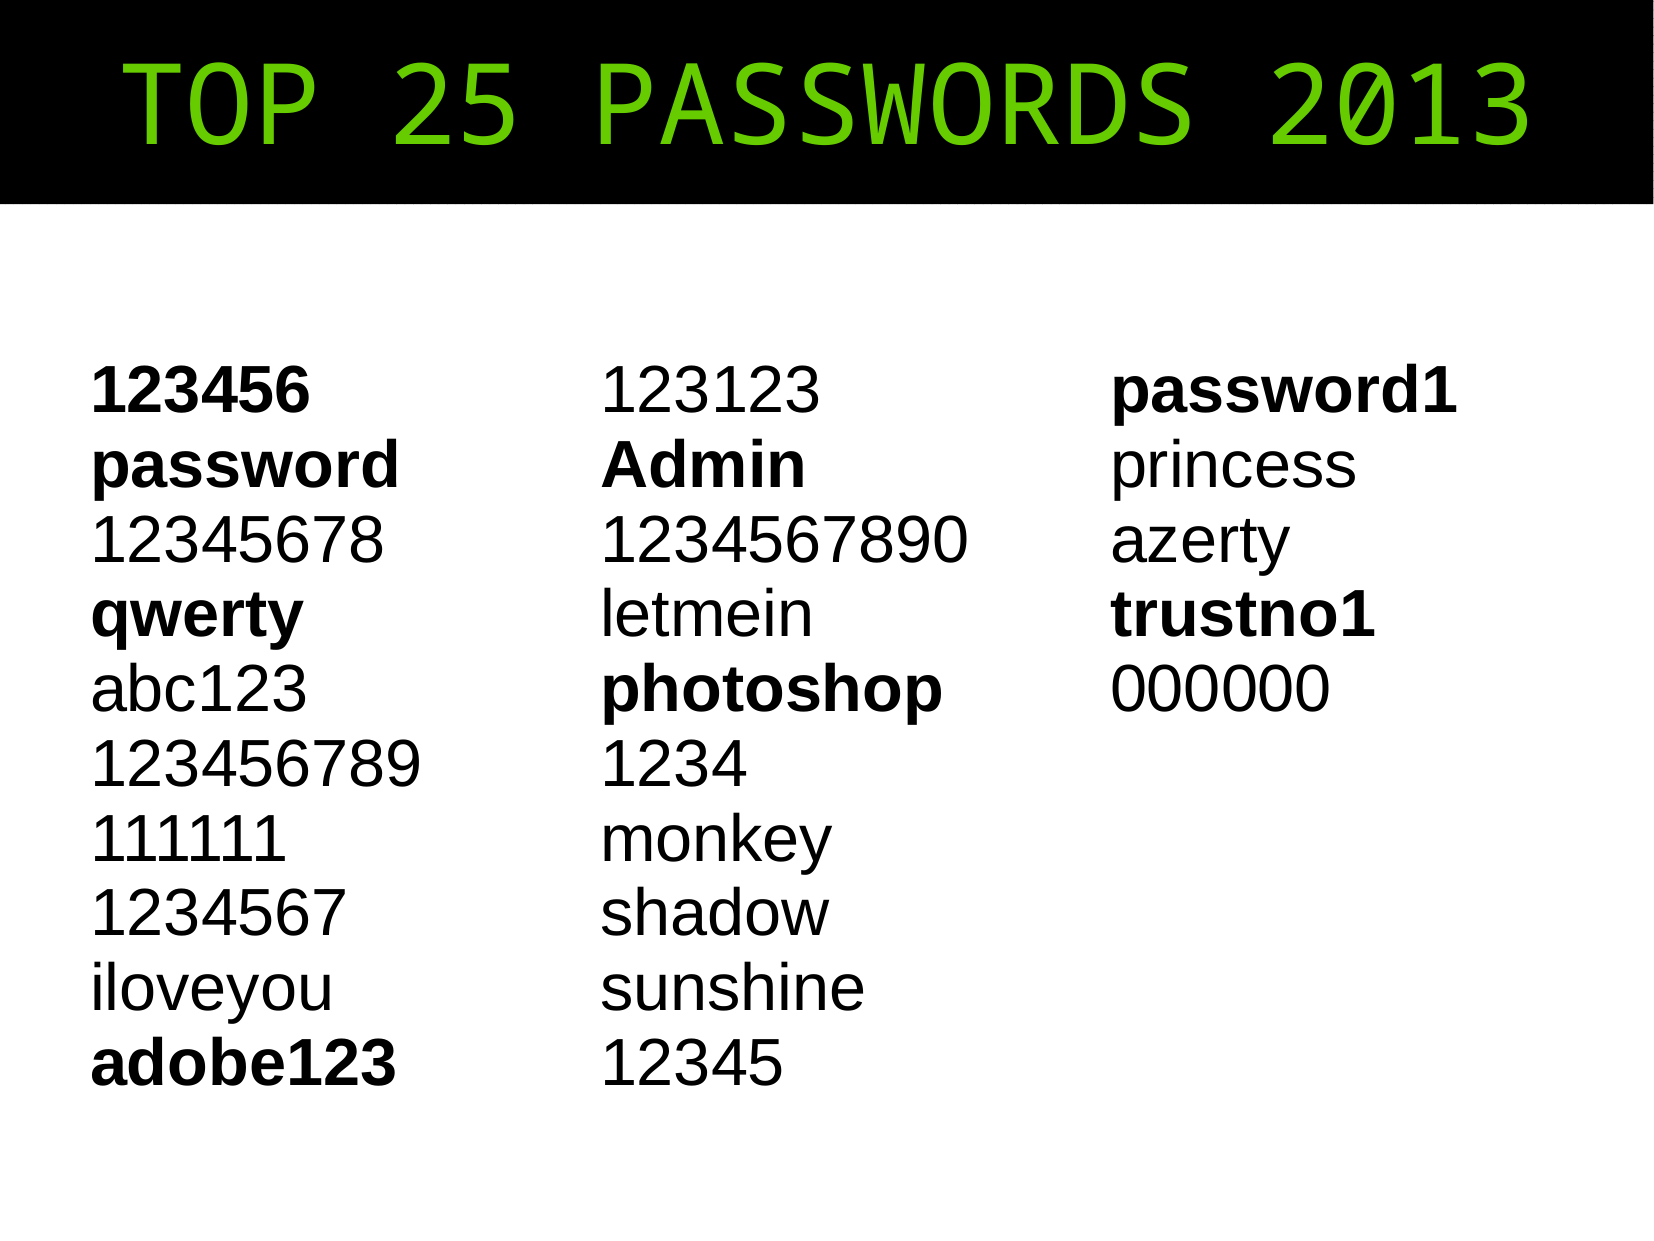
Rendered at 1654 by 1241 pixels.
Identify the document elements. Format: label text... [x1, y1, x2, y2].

subtitle 123456 password 12345678 qwerty abc123 123456789 111111 1234567 iloveyou adobe123 [90, 305, 526, 1146]
text_box 123123 Admin 1234567890 letmein photoshop 1234 monkey shadow sunshine 12345 [600, 305, 1036, 1146]
text_box password1 princess azerty trustno1 000000 [1110, 305, 1546, 1146]
title TOP 25 PASSWORDS 2013 [0, 0, 1654, 205]
